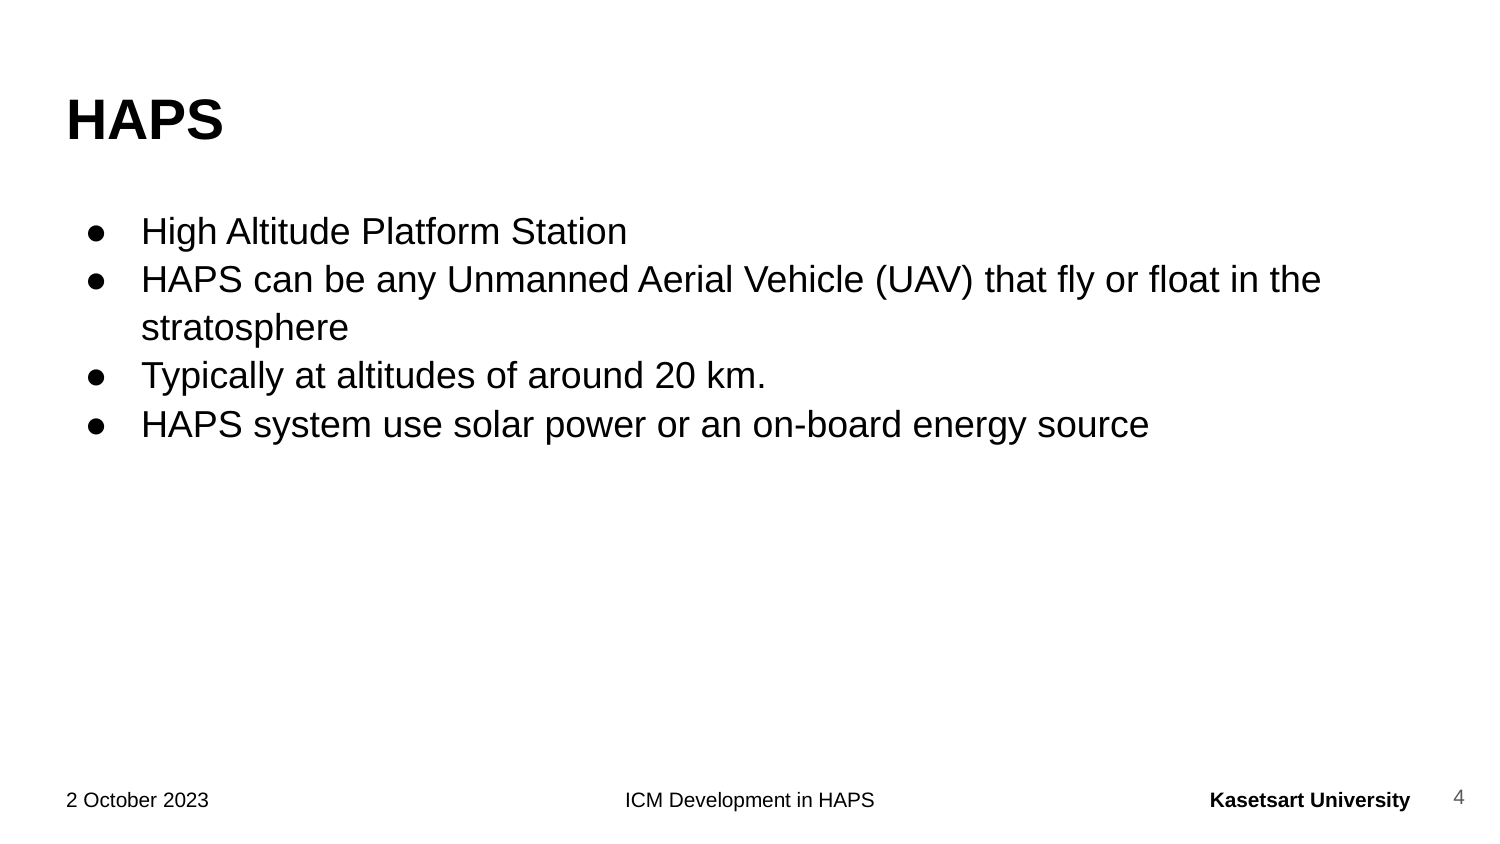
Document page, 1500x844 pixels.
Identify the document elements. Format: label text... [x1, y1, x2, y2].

title HAPS [51, 72, 1449, 167]
list High Altitude Platform Station HAPS can be any Unmanned Aerial Vehicle (UAV) that fly or float in the stratosphere Typically at altitudes of around 20 km. HAPS system use solar power or an on-board energy source [51, 189, 1449, 671]
slide_number <number> [1389, 764, 1480, 830]
